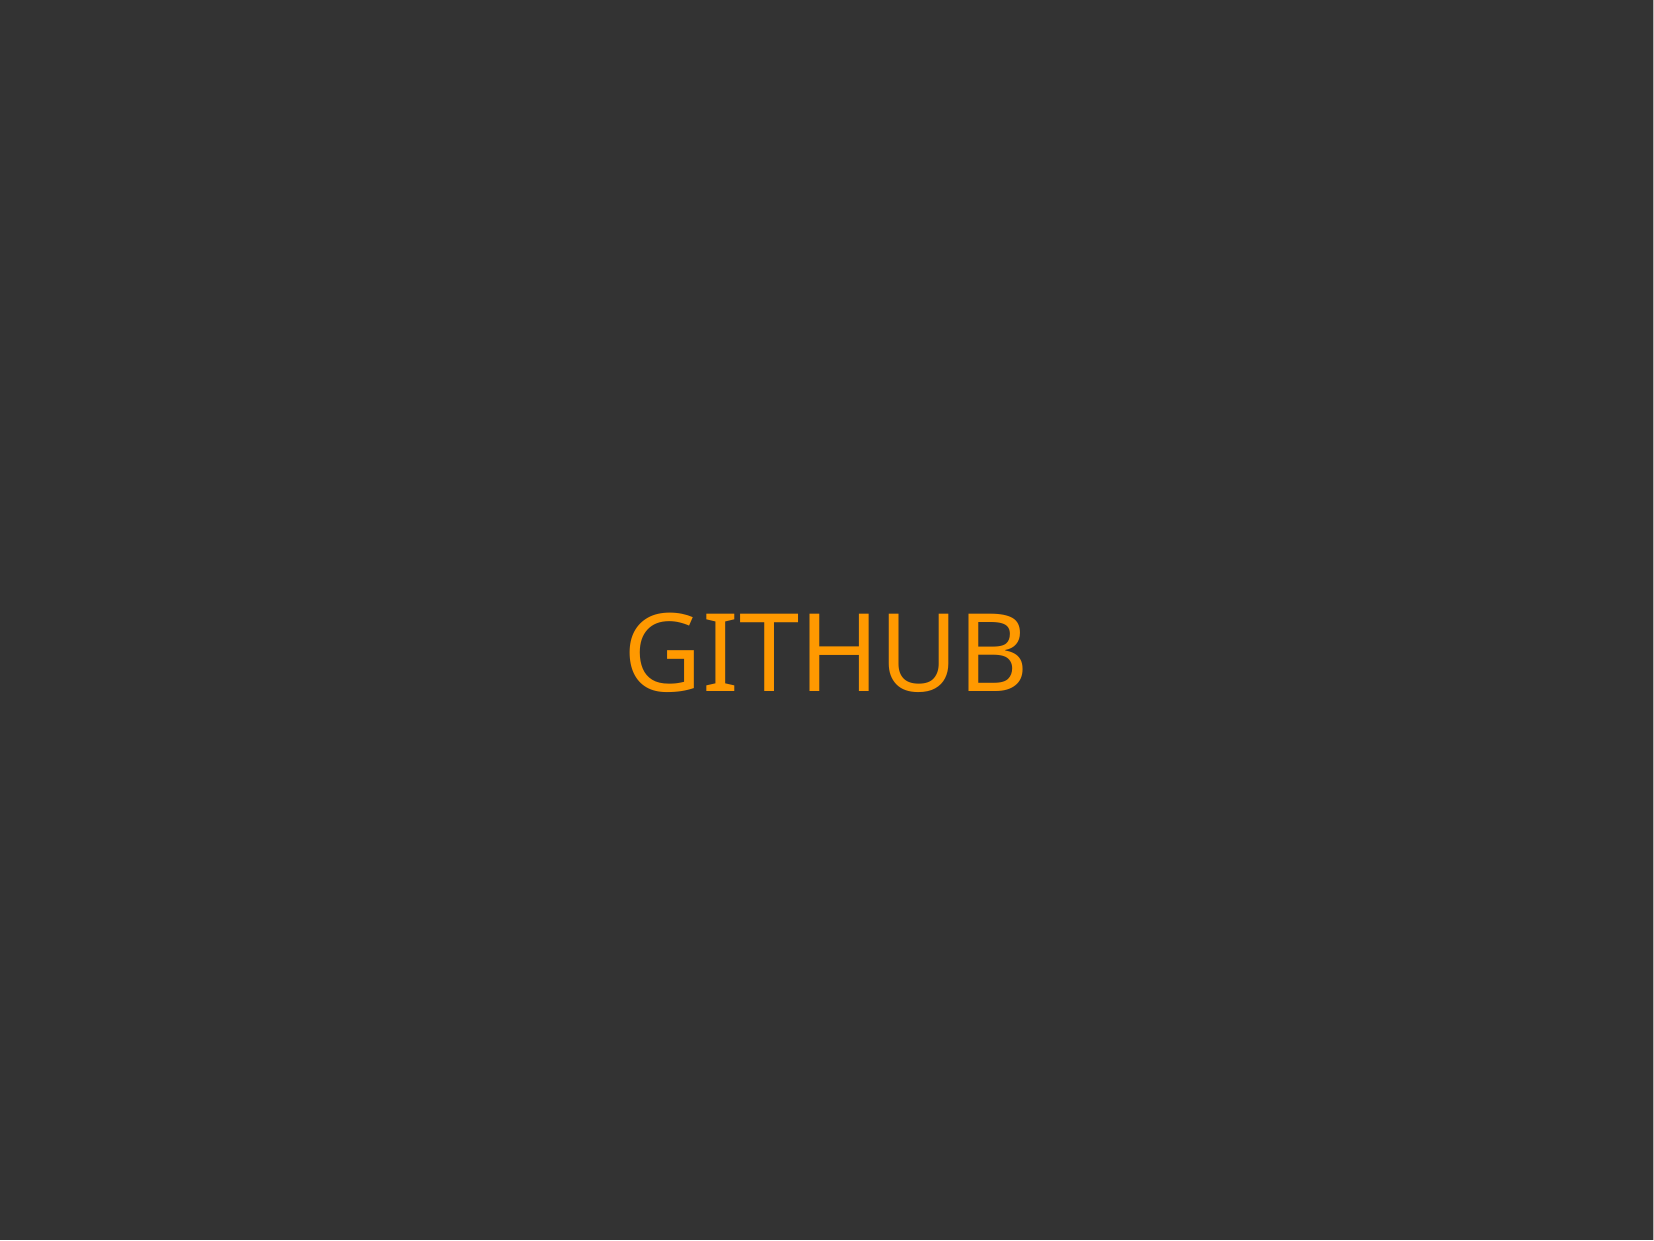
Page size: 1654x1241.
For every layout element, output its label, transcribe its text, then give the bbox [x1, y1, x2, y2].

subtitle GITHUB [82, 290, 1571, 1010]
